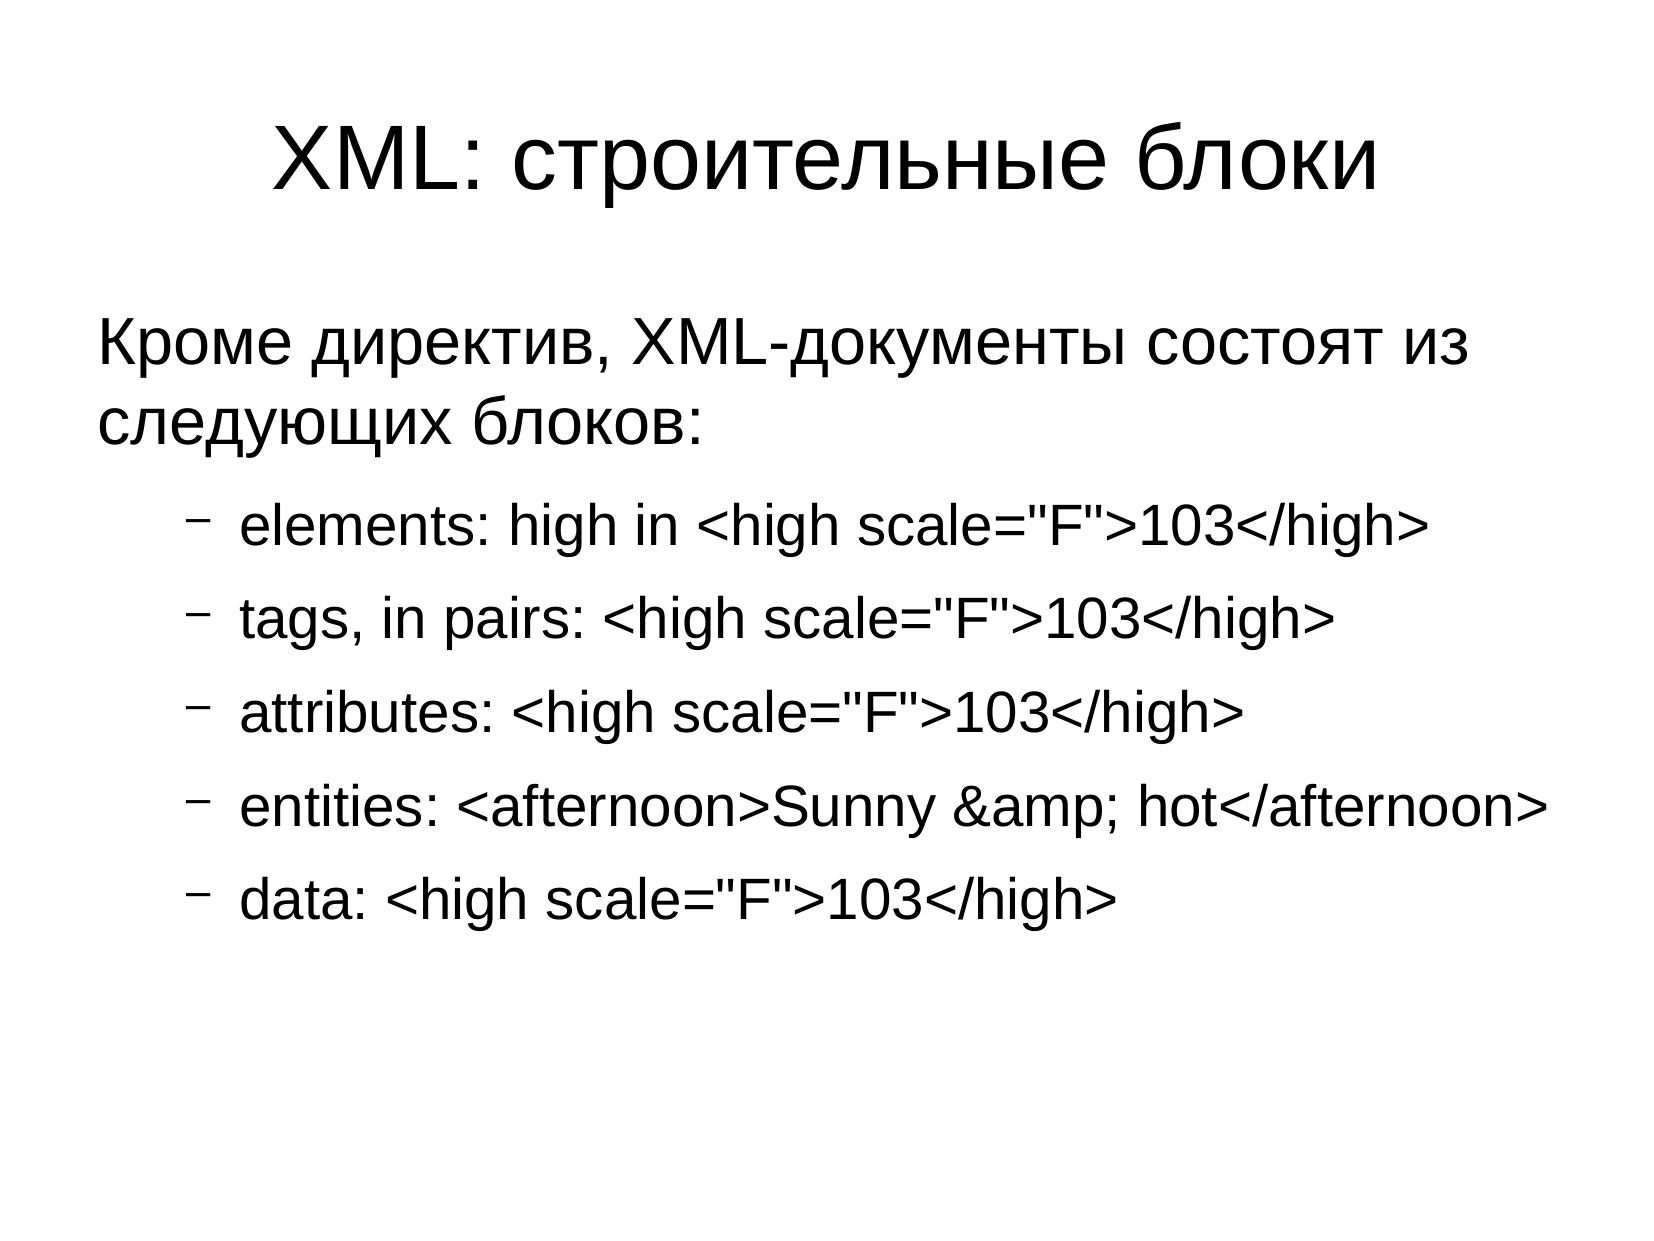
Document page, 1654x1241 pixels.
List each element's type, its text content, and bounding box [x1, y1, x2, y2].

title XML: строительные блоки [82, 49, 1571, 257]
list Кроме директив, XML-документы состоят из следующих блоков: elements: high in <high scale="F">103</high> tags, in pairs: <high scale="F">103</high> attributes: <high scale="F">103</high> entities: <afternoon>Sunny &amp; hot</afternoon> data: <high scale="F">103</high> [82, 290, 1571, 1010]
